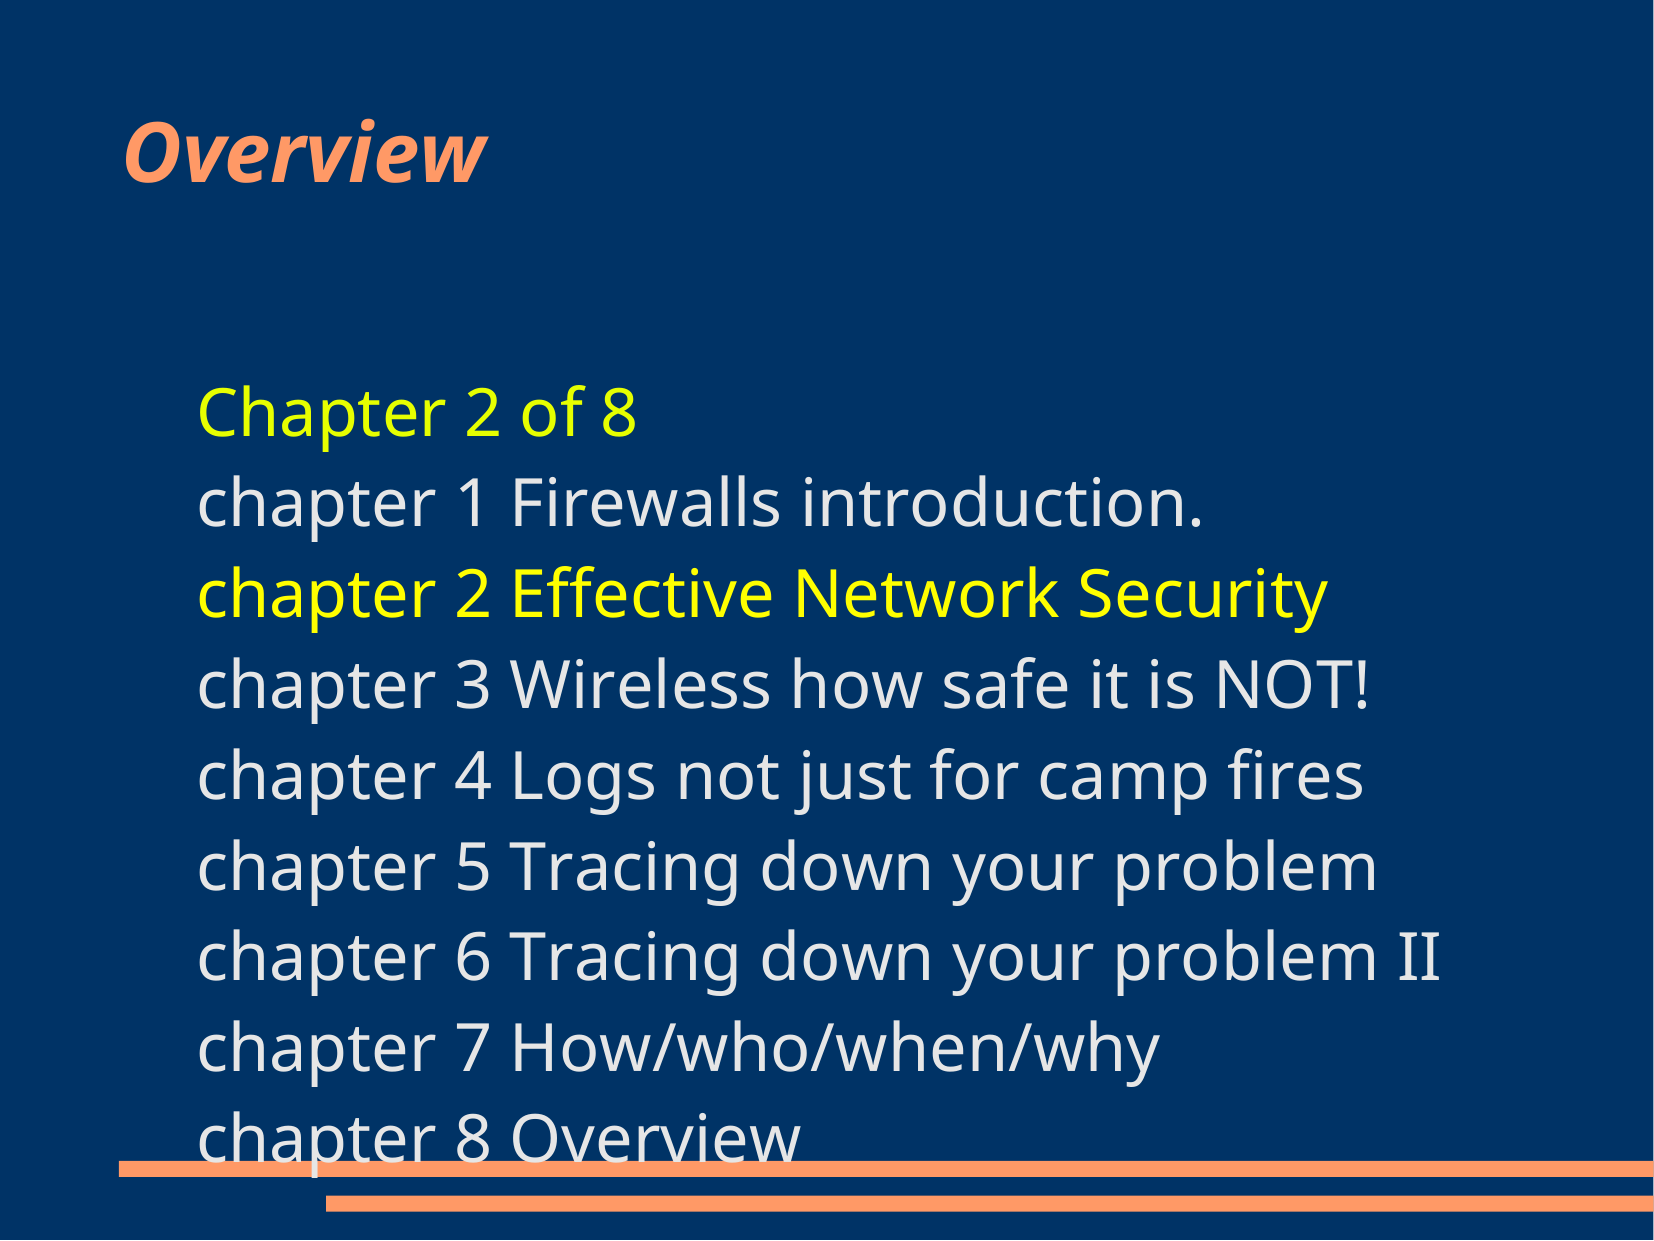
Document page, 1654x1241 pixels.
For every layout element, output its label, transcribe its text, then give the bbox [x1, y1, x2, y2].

list Chapter 2 of 8 chapter 1 Firewalls introduction. chapter 2 Effective Network Security chapter 3 Wireless how safe it is NOT! chapter 4 Logs not just for camp fires chapter 5 Tracing down your problem chapter 6 Tracing down your problem II chapter 7 How/who/when/why chapter 8 Overview [178, 364, 1570, 1147]
title Overview [121, 46, 1534, 254]
